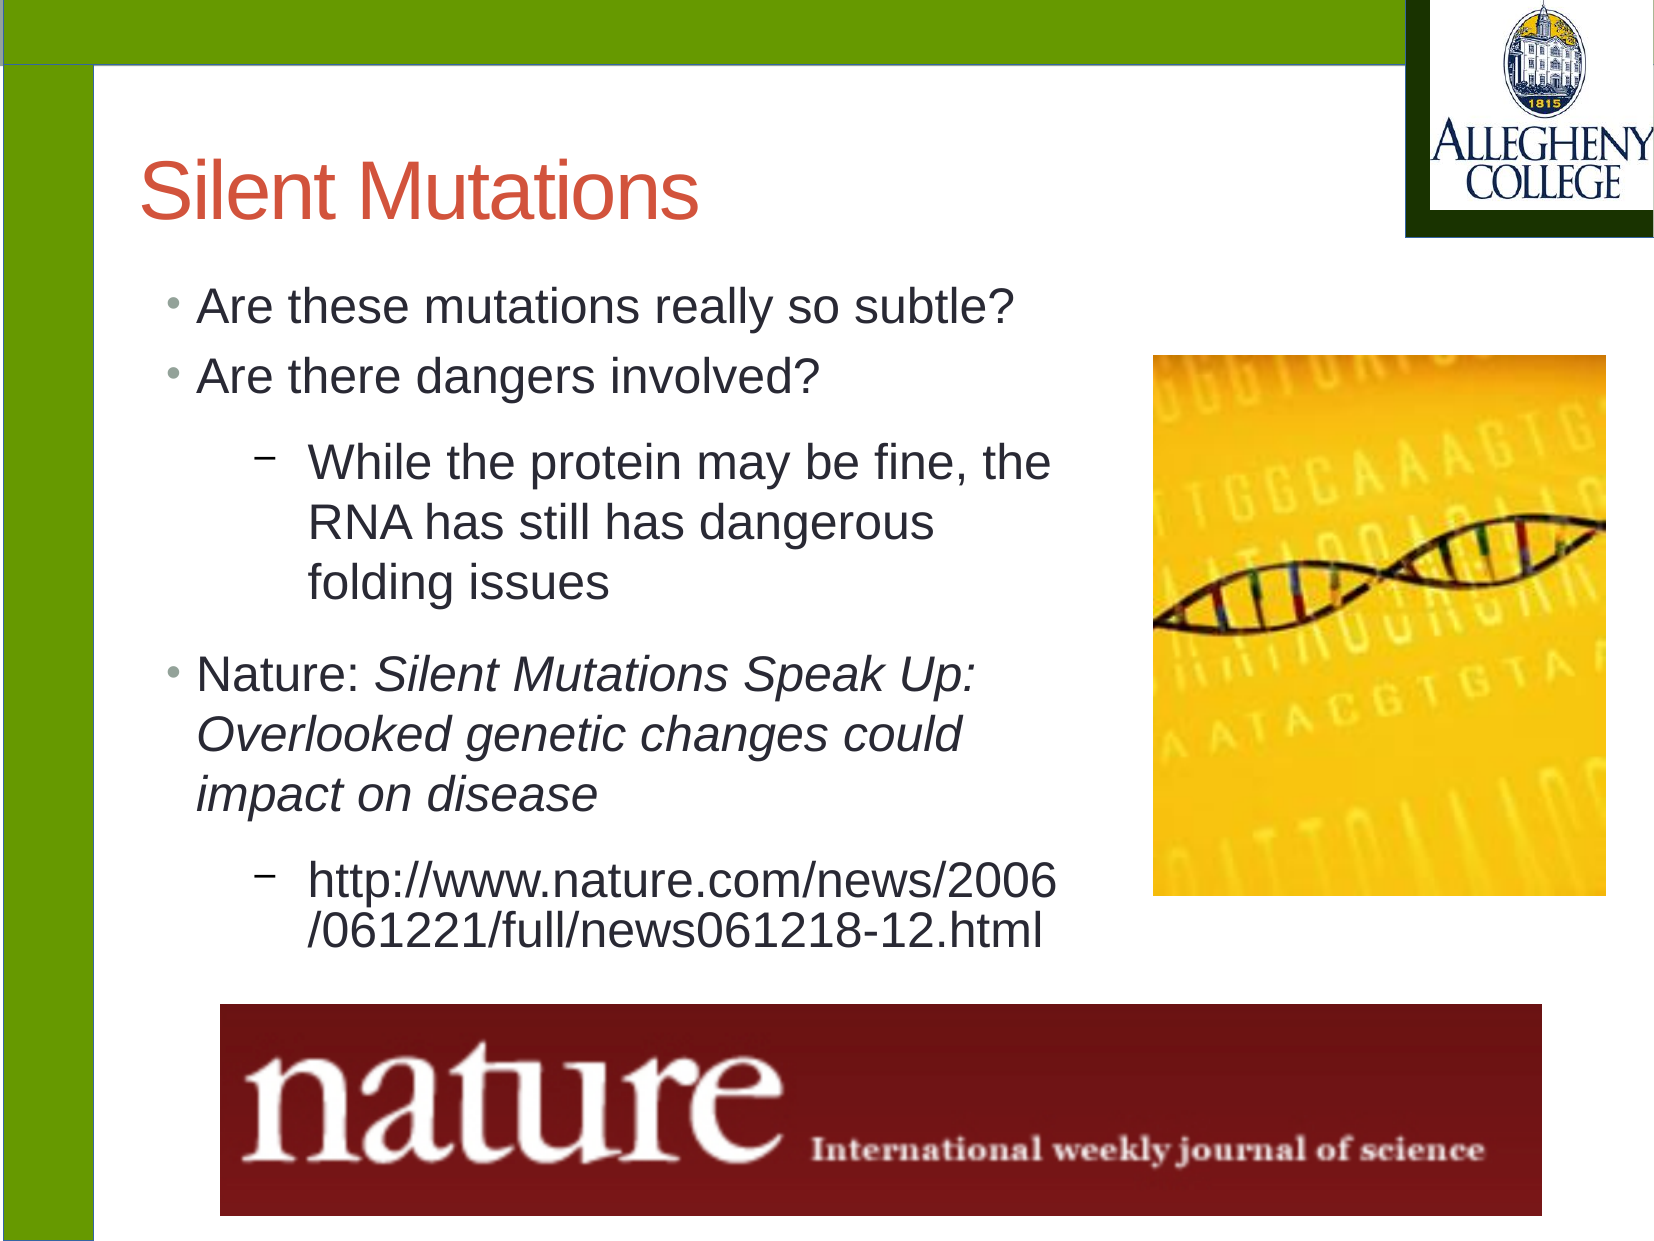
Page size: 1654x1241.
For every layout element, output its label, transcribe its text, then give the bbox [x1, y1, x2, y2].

list Are these mutations really so subtle? Are there dangers involved? While the protein may be fine, the RNA has still has dangerous folding issues Nature: Silent Mutations Speak Up: Overlooked genetic changes could impact on disease http://www.nature.com/news/2006/061221/full/news061218-12.html [150, 265, 1081, 1036]
picture [220, 1004, 1542, 1216]
picture [1153, 355, 1606, 896]
picture [1430, 0, 1654, 210]
text_box [3, 0, 1654, 1241]
title Silent Mutations [124, 96, 1613, 276]
